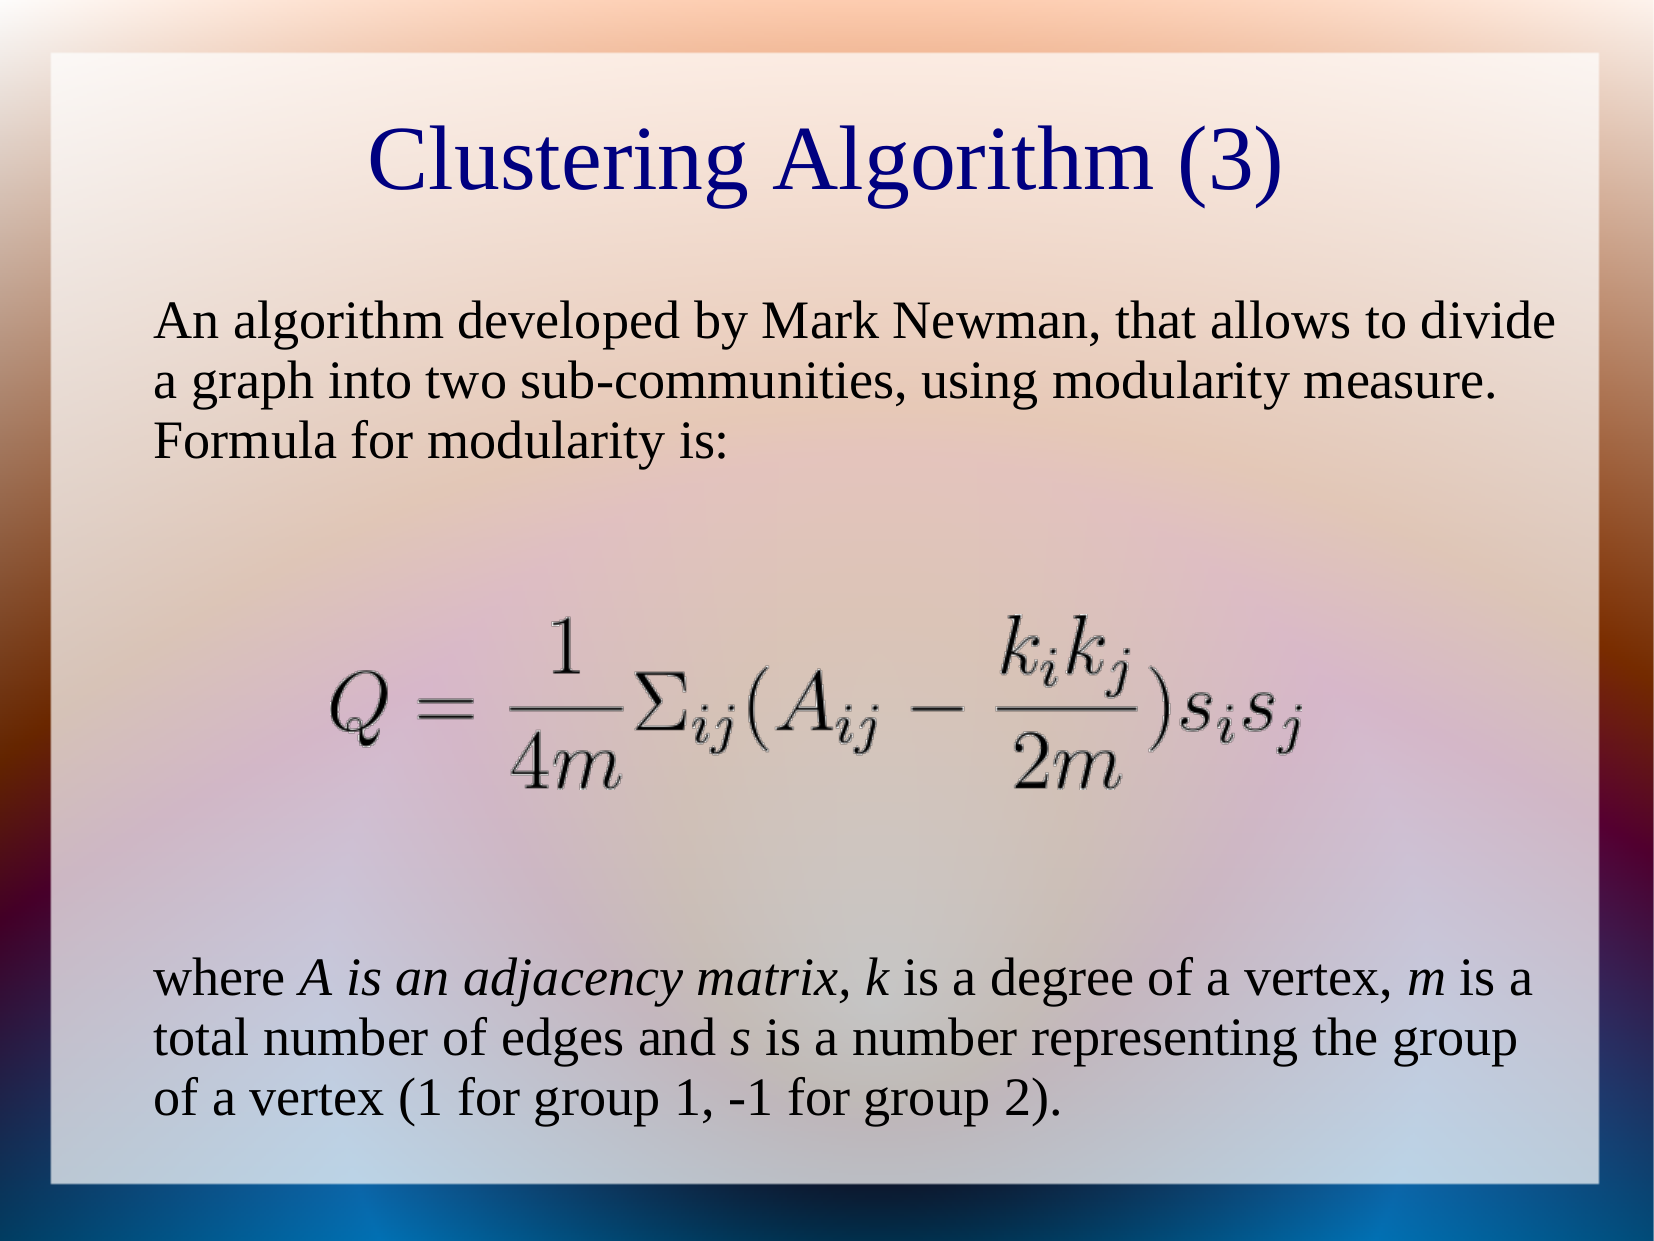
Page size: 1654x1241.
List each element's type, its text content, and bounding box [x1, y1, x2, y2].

list An algorithm developed by Mark Newman, that allows to divide a graph into two sub-communities, using modularity measure. Formula for modularity is: where A is an adjacency matrix, k is a degree of a vertex, m is a total number of edges and s is a number representing the group of a vertex (1 for group 1, -1 for group 2). [82, 290, 1571, 1128]
title Clustering Algorithm (3) [82, 55, 1571, 263]
picture [0, 0, 1654, 1241]
